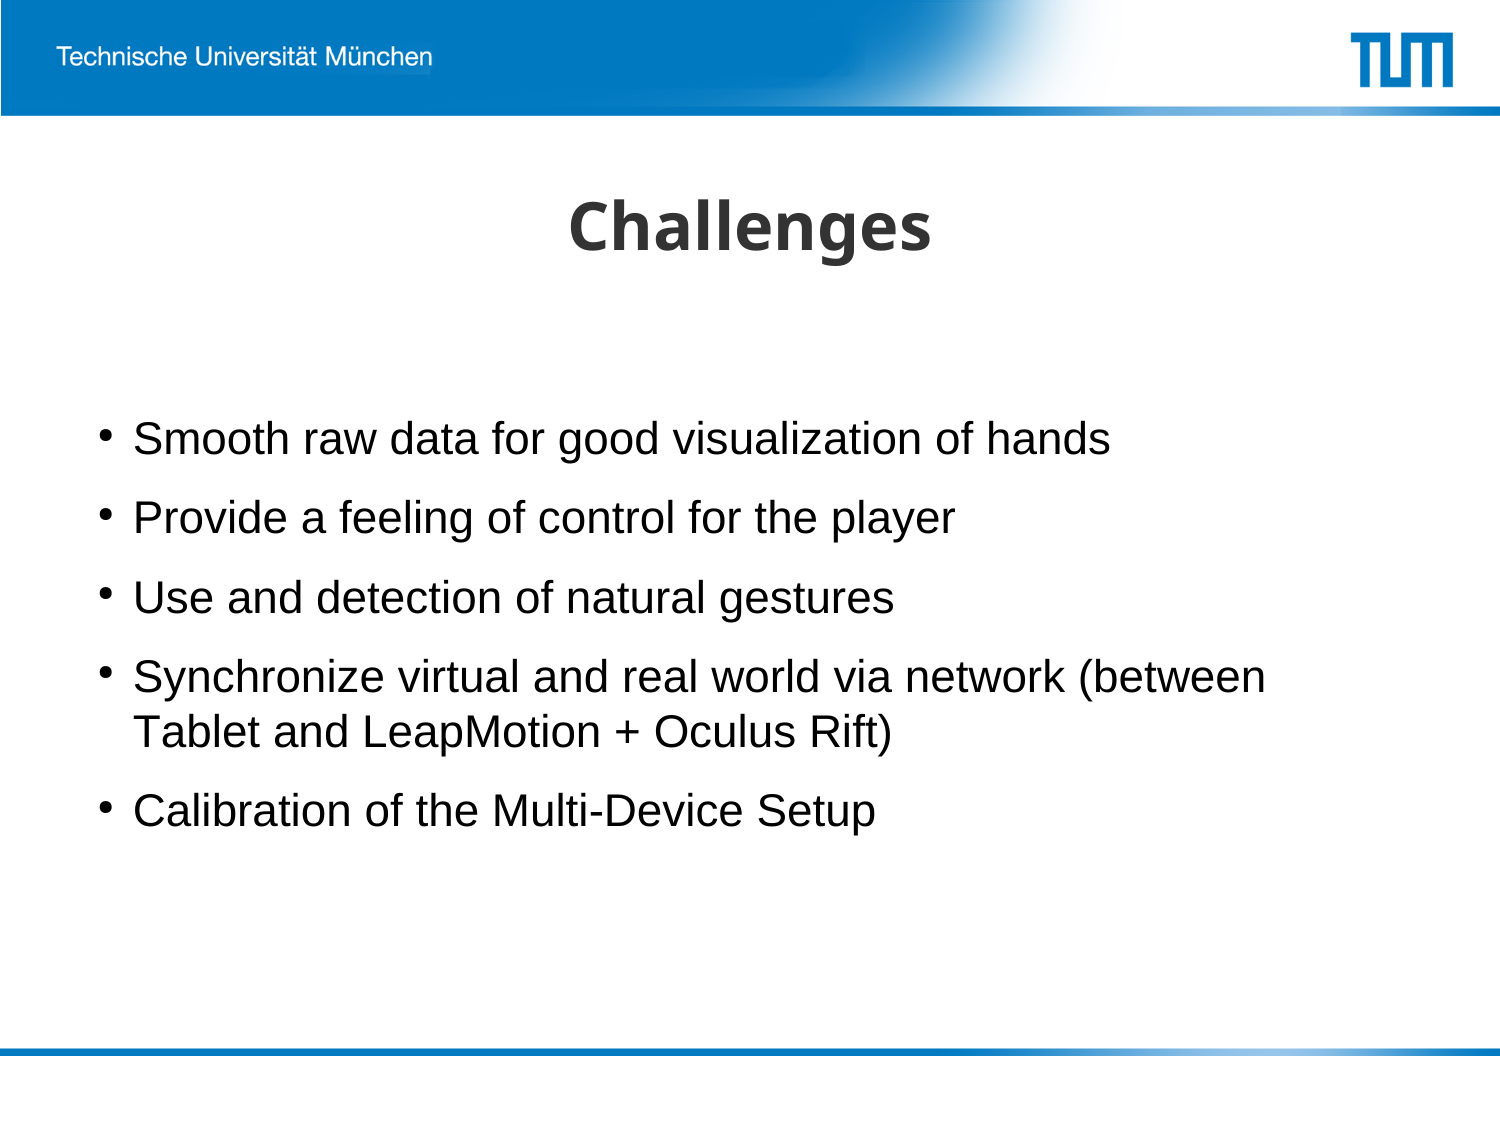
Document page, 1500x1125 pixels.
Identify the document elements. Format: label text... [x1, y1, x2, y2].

text_box Smooth raw data for good visualization of hands Provide a feeling of control for the player Use and detection of natural gestures Synchronize virtual and real world via network (between Tablet and LeapMotion + Oculus Rift) Calibration of the Multi-Device Setup [82, 401, 1418, 844]
text_box Challenges [53, 125, 1447, 324]
picture [0, 0, 1500, 1125]
